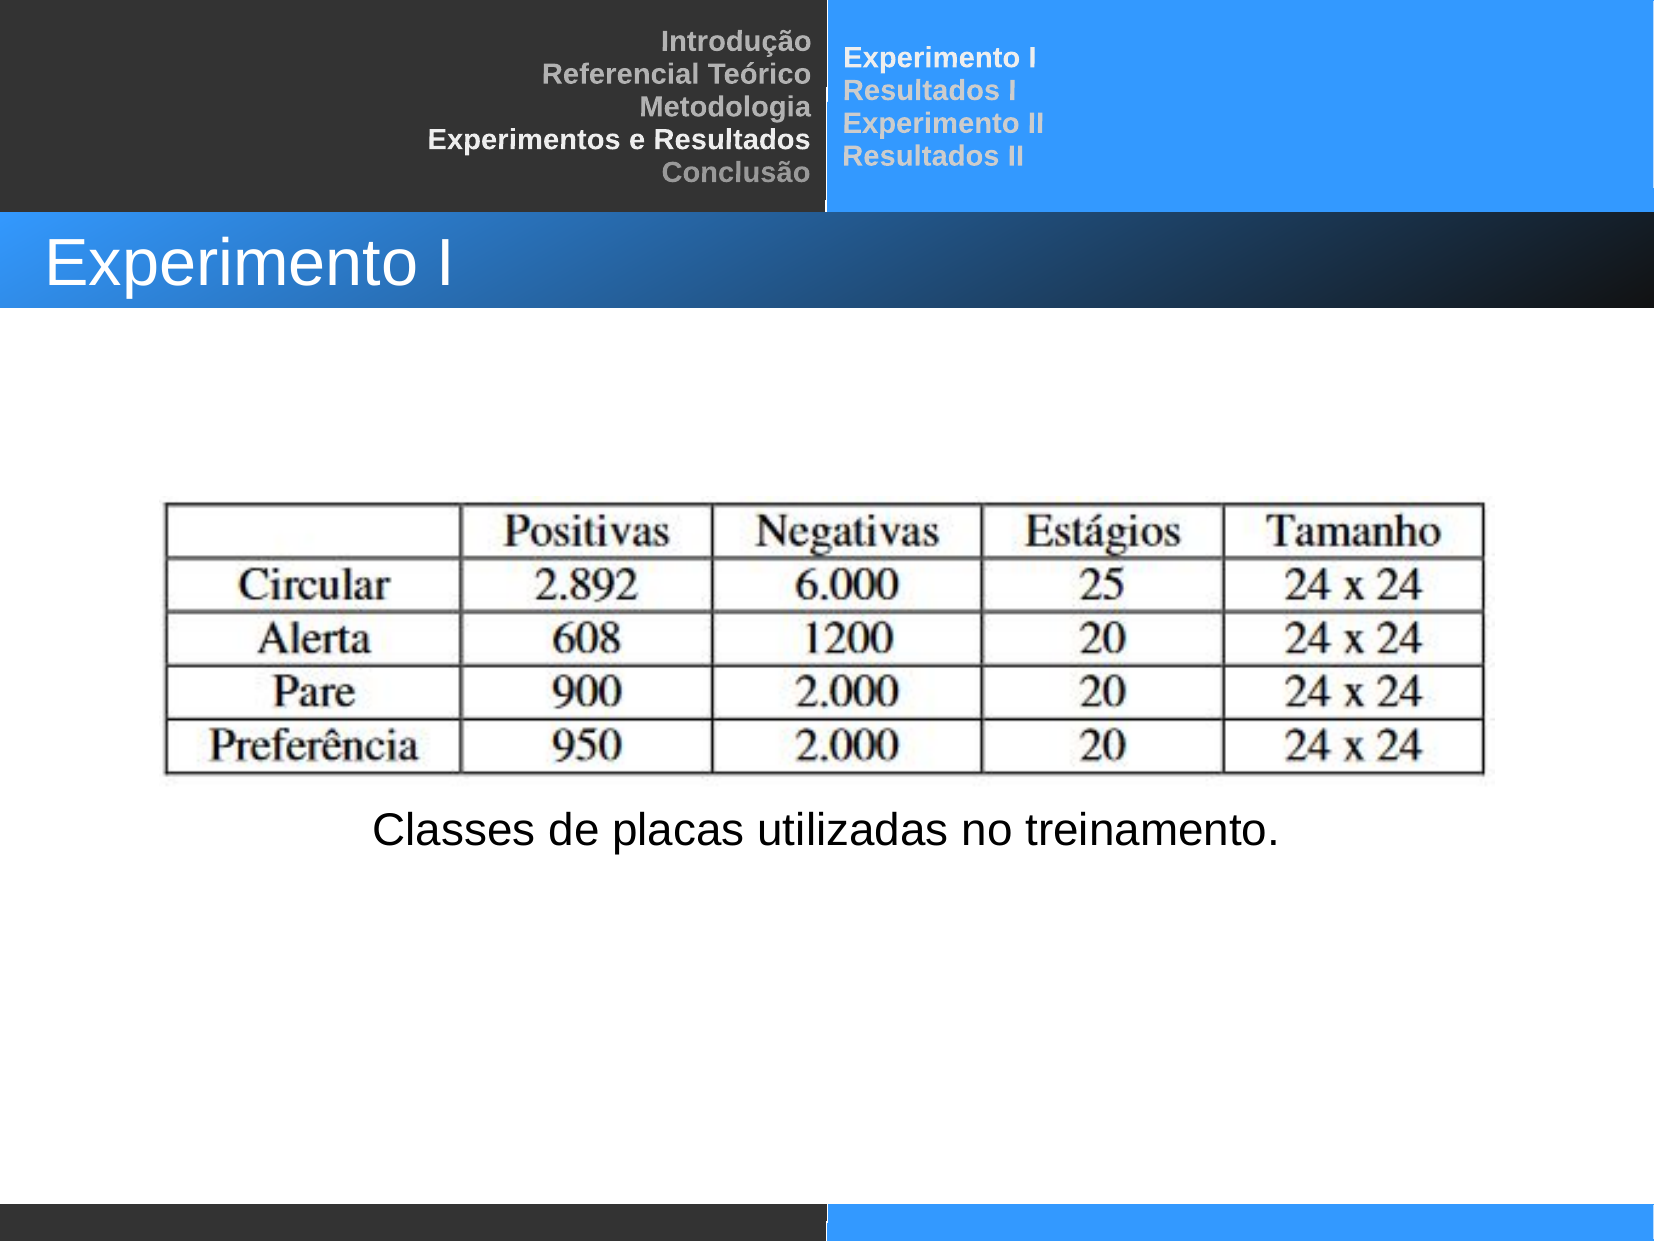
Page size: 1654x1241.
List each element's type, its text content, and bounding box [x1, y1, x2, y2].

picture [159, 496, 1495, 794]
text_box Experimento I [0, 212, 1654, 308]
text_box Introdução Referencial Teórico Metodologia Experimentos e Resultados Conclusão [0, 0, 827, 212]
text_box [827, 1204, 1654, 1241]
text_box [0, 1204, 827, 1241]
text_box Experimento I Resultados I Experimento II Resultados II [827, 0, 1654, 212]
text_box Classes de placas utilizadas no treinamento. [357, 796, 1296, 863]
